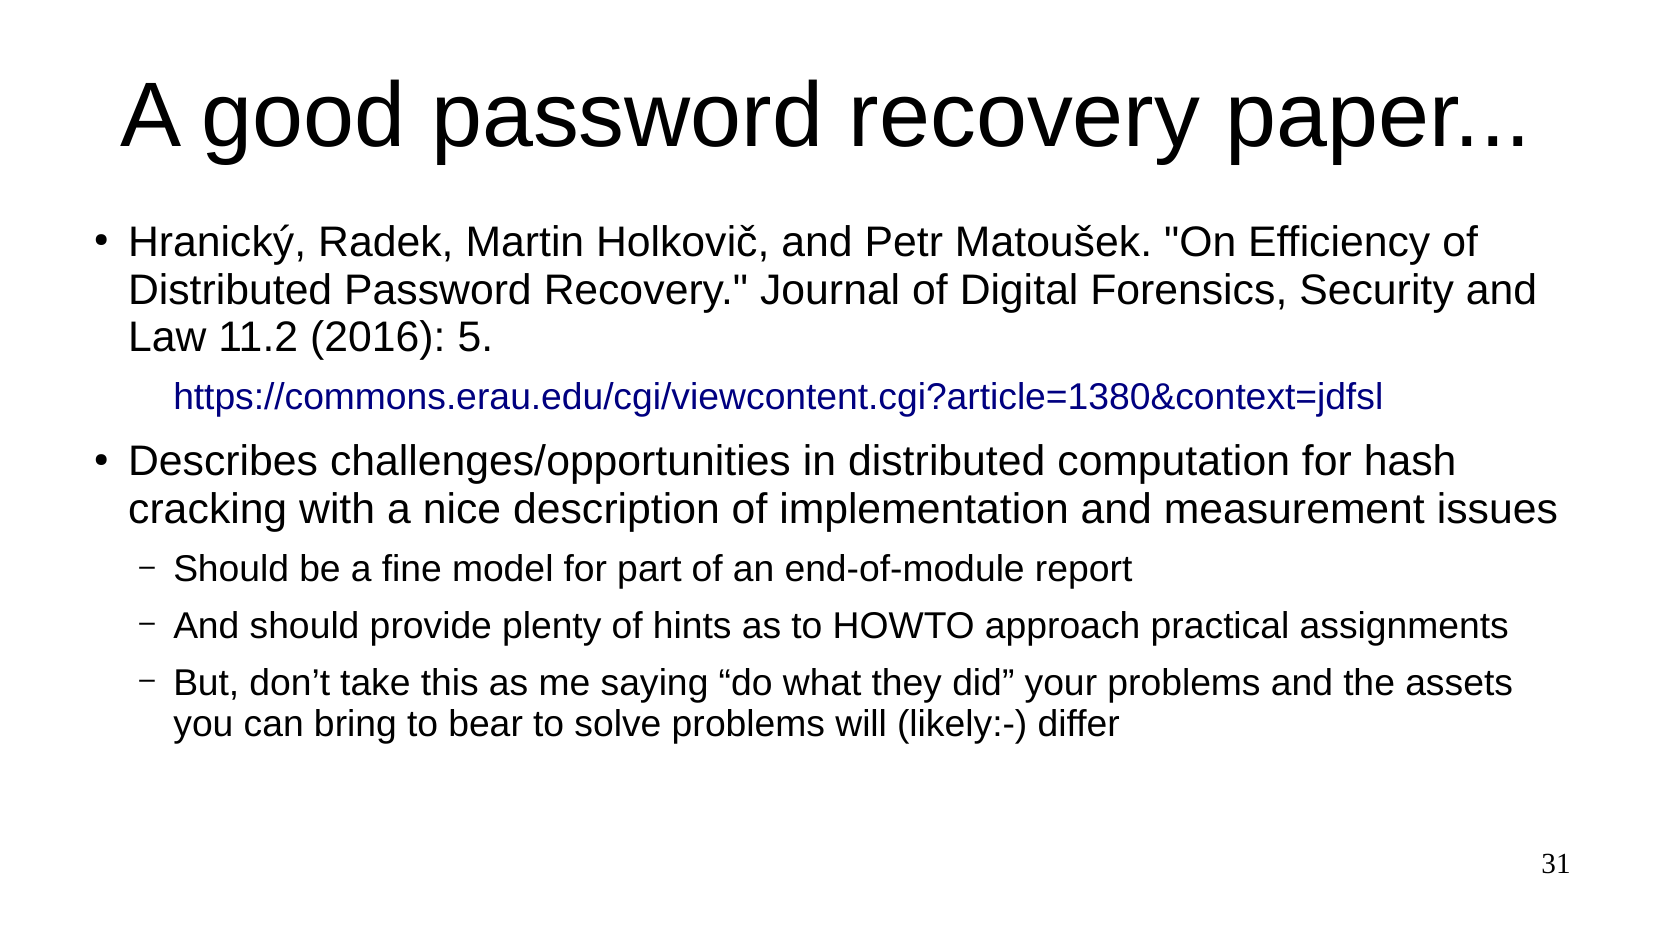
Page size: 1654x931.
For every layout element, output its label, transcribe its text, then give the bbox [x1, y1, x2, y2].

title A good password recovery paper... [82, 37, 1571, 193]
list Hranický, Radek, Martin Holkovič, and Petr Matoušek. "On Efficiency of Distributed Password Recovery." Journal of Digital Forensics, Security and Law 11.2 (2016): 5. https://commons.erau.edu/cgi/viewcontent.cgi?article=1380&context=jdfsl Describes challenges/opportunities in distributed computation for hash cracking with a nice description of implementation and measurement issues Should be a fine model for part of an end-of-module report And should provide plenty of hints as to HOWTO approach practical assignments But, don’t take this as me saying “do what they did” your problems and the assets you can bring to bear to solve problems will (likely:-) differ [82, 217, 1571, 758]
